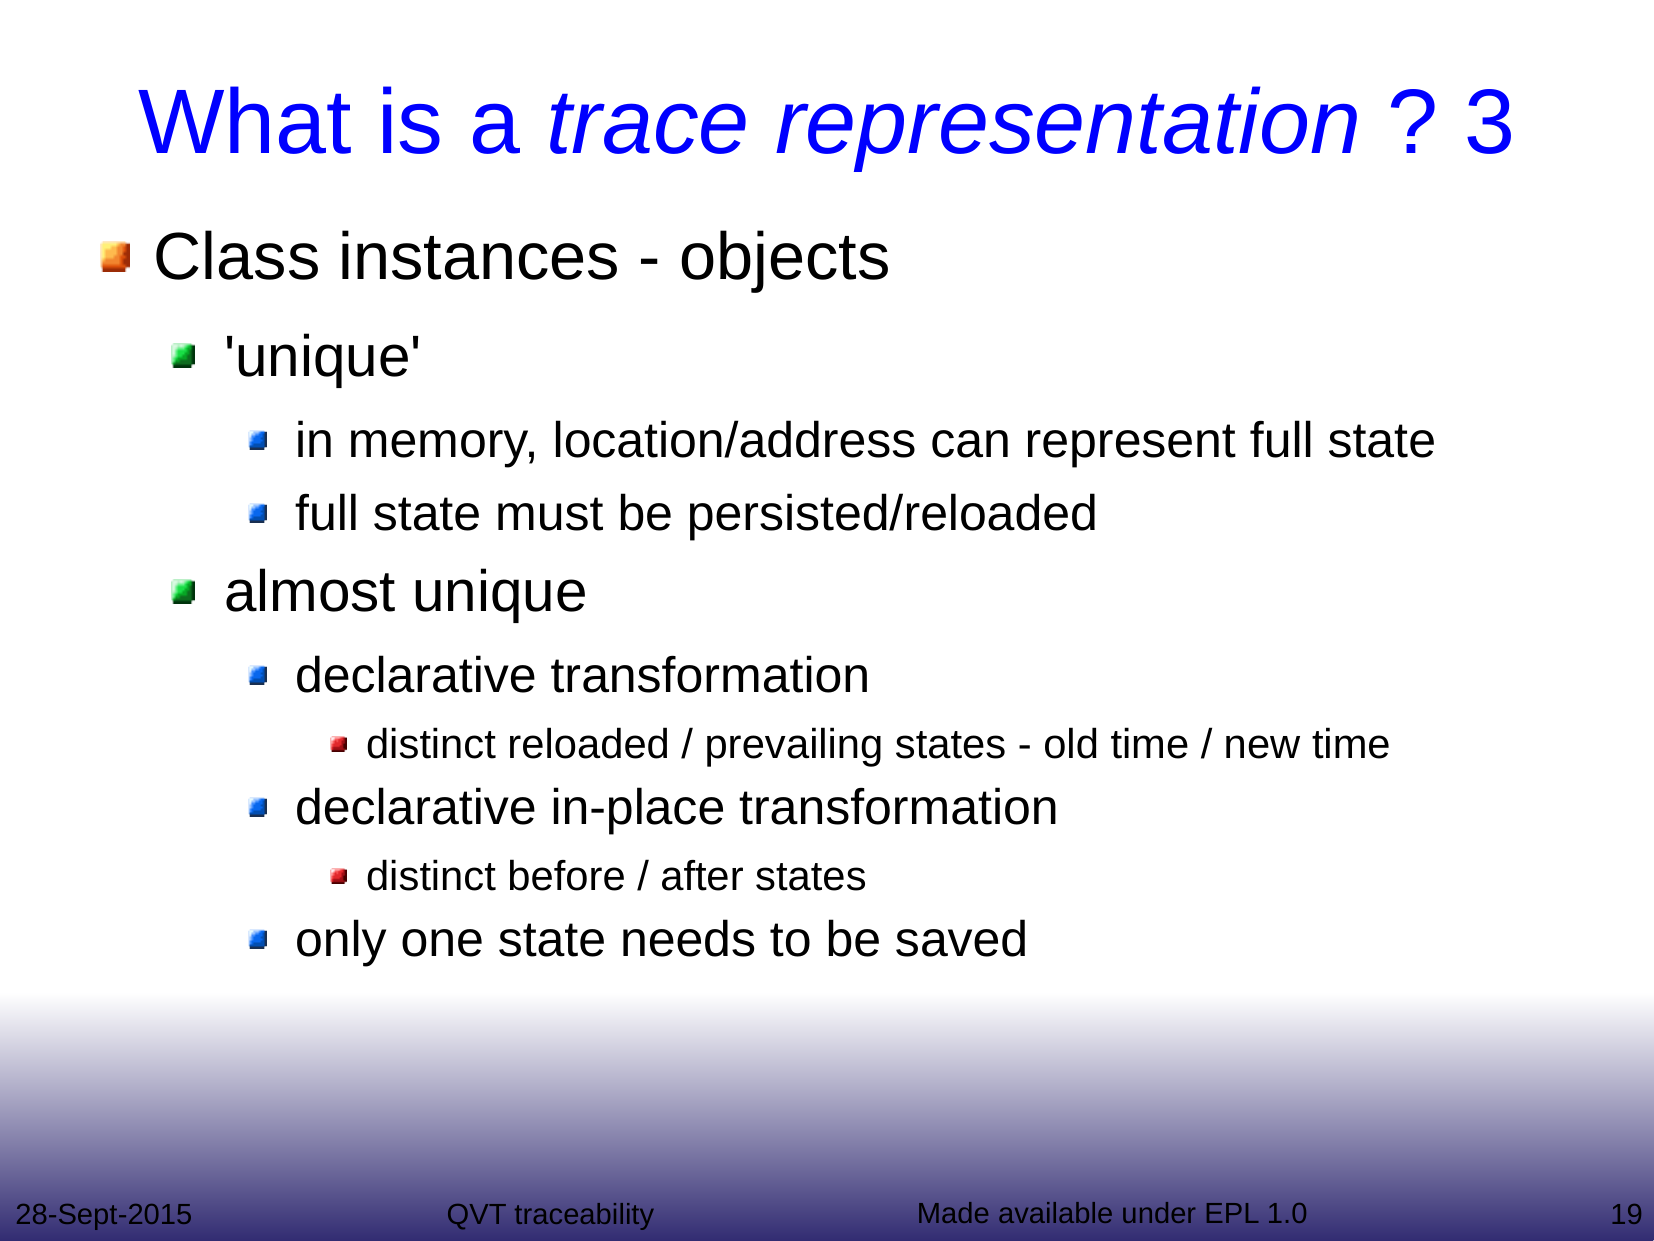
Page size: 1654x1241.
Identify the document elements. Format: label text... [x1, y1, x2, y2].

title What is a trace representation ? 3 [82, 49, 1571, 195]
list Class instances - objects 'unique' in memory, location/address can represent full state full state must be persisted/reloaded almost unique declarative transformation distinct reloaded / prevailing states - old time / new time declarative in-place transformation distinct before / after states only one state needs to be saved [82, 218, 1571, 1130]
